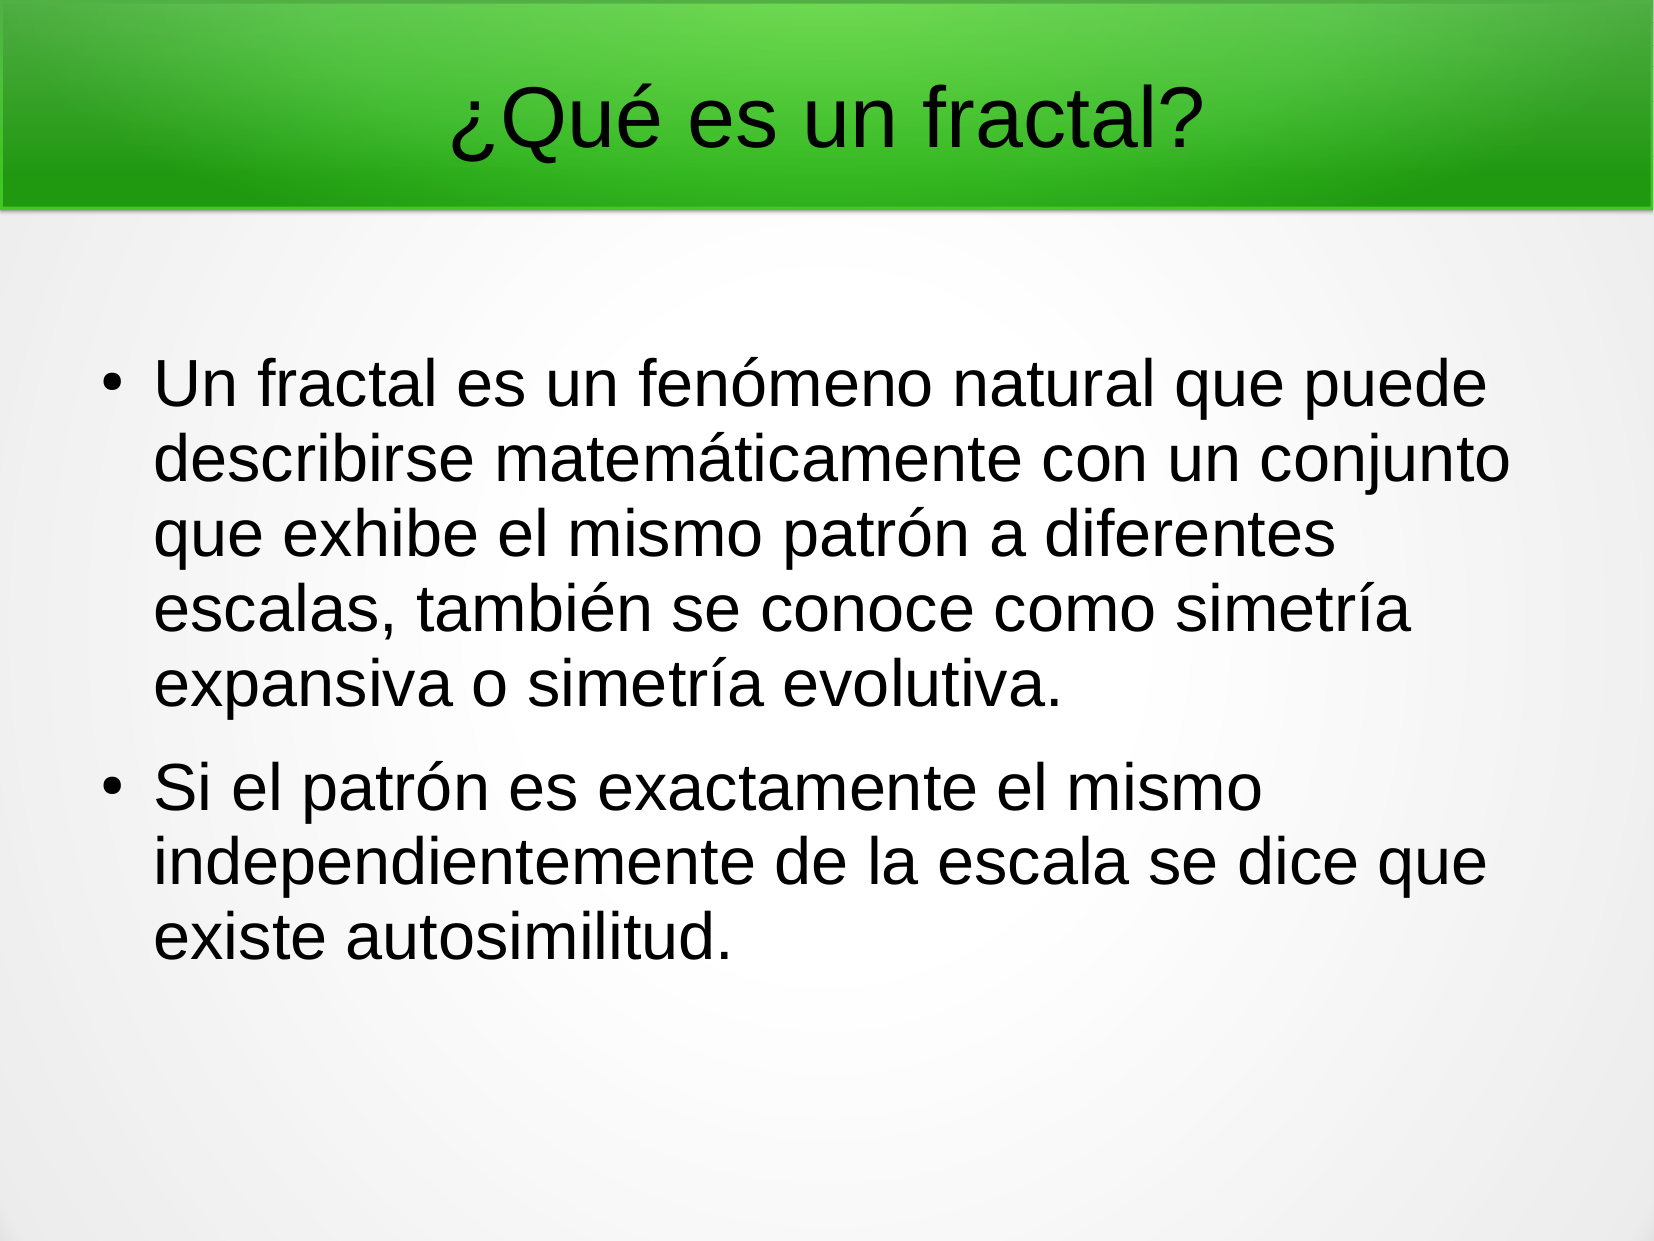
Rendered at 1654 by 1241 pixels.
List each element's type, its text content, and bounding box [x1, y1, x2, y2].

list Un fractal es un fenómeno natural que puede describirse matemáticamente con un conjunto que exhibe el mismo patrón a diferentes escalas, también se conoce como simetría expansiva o simetría evolutiva. Si el patrón es exactamente el mismo independientemente de la escala se dice que existe autosimilitud. [82, 346, 1571, 1066]
title ¿Qué es un fractal? [82, 47, 1571, 189]
